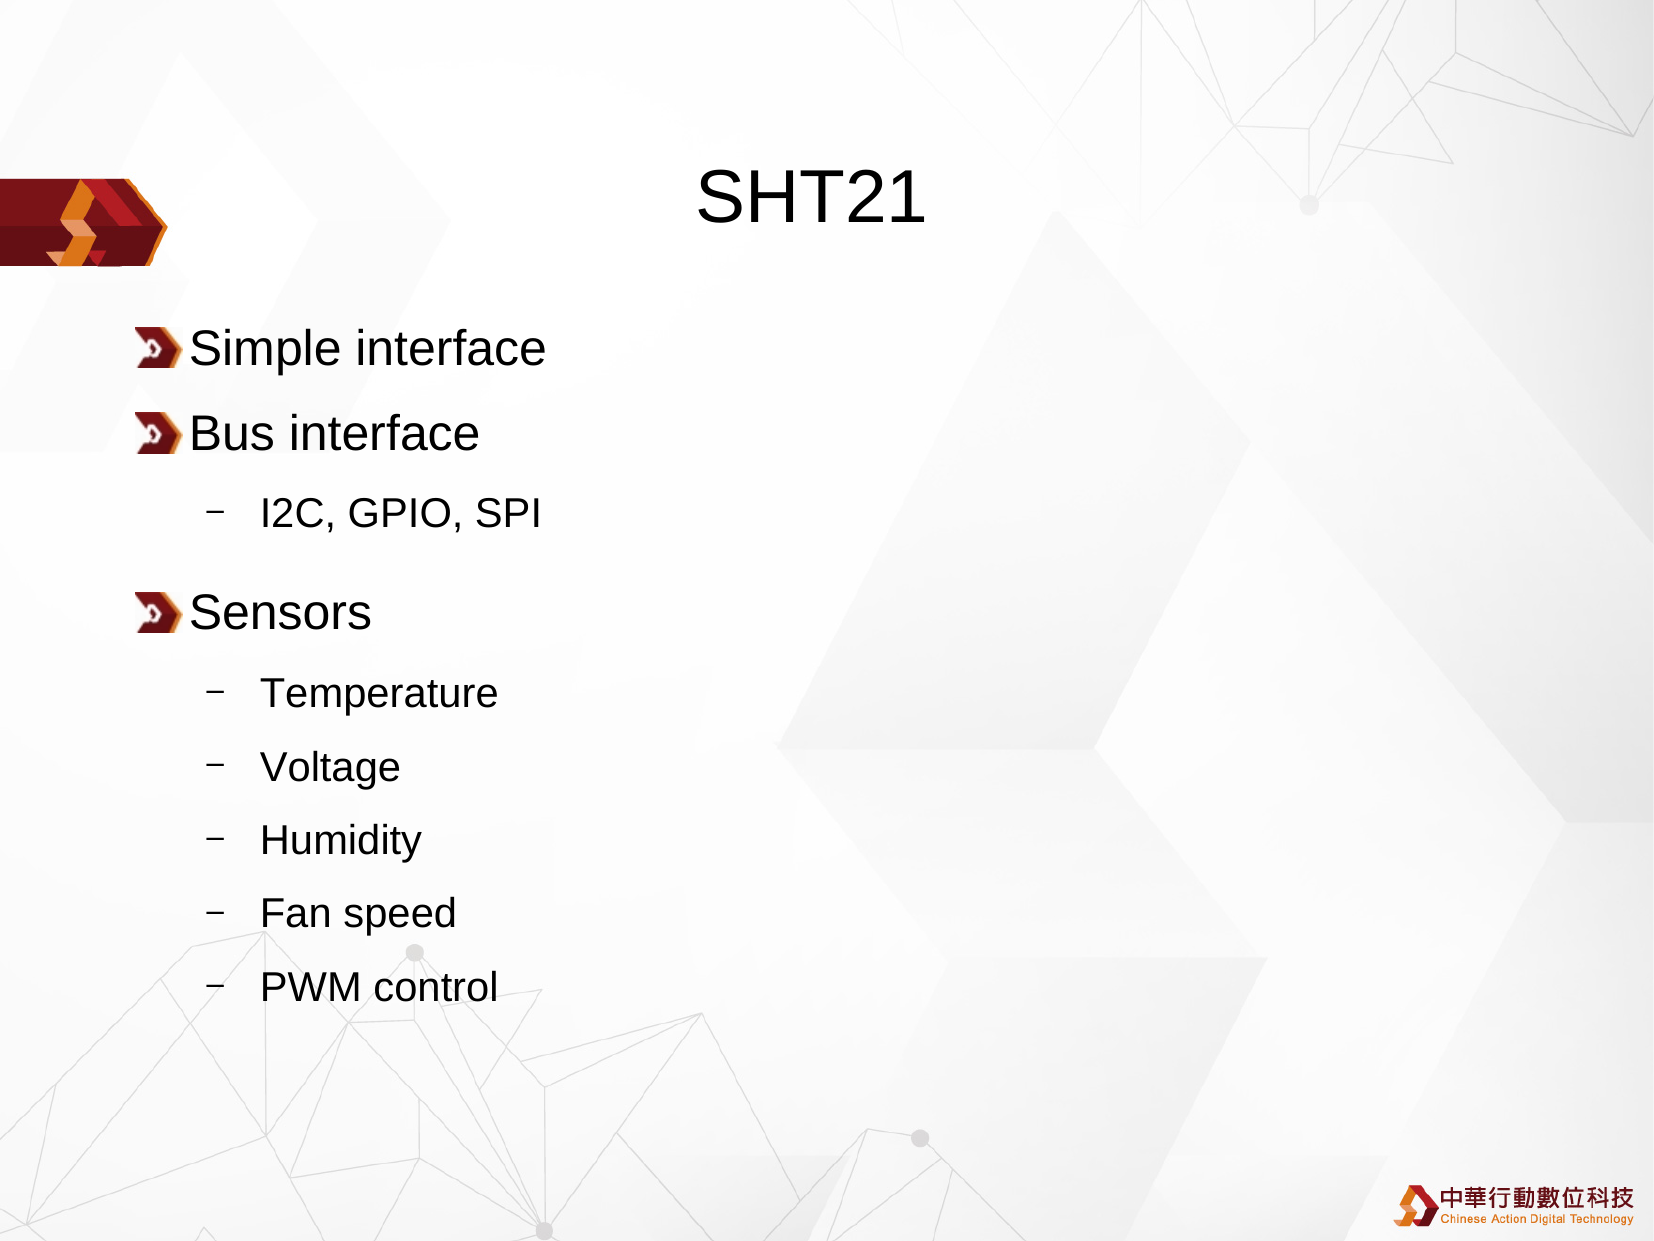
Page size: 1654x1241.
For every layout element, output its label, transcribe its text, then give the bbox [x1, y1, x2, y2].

list Simple interface Bus interface I2C, GPIO, SPI Sensors Temperature Voltage Humidity Fan speed PWM control [118, 319, 1571, 1141]
title SHT21 [118, 112, 1506, 281]
picture [0, 0, 1654, 1241]
